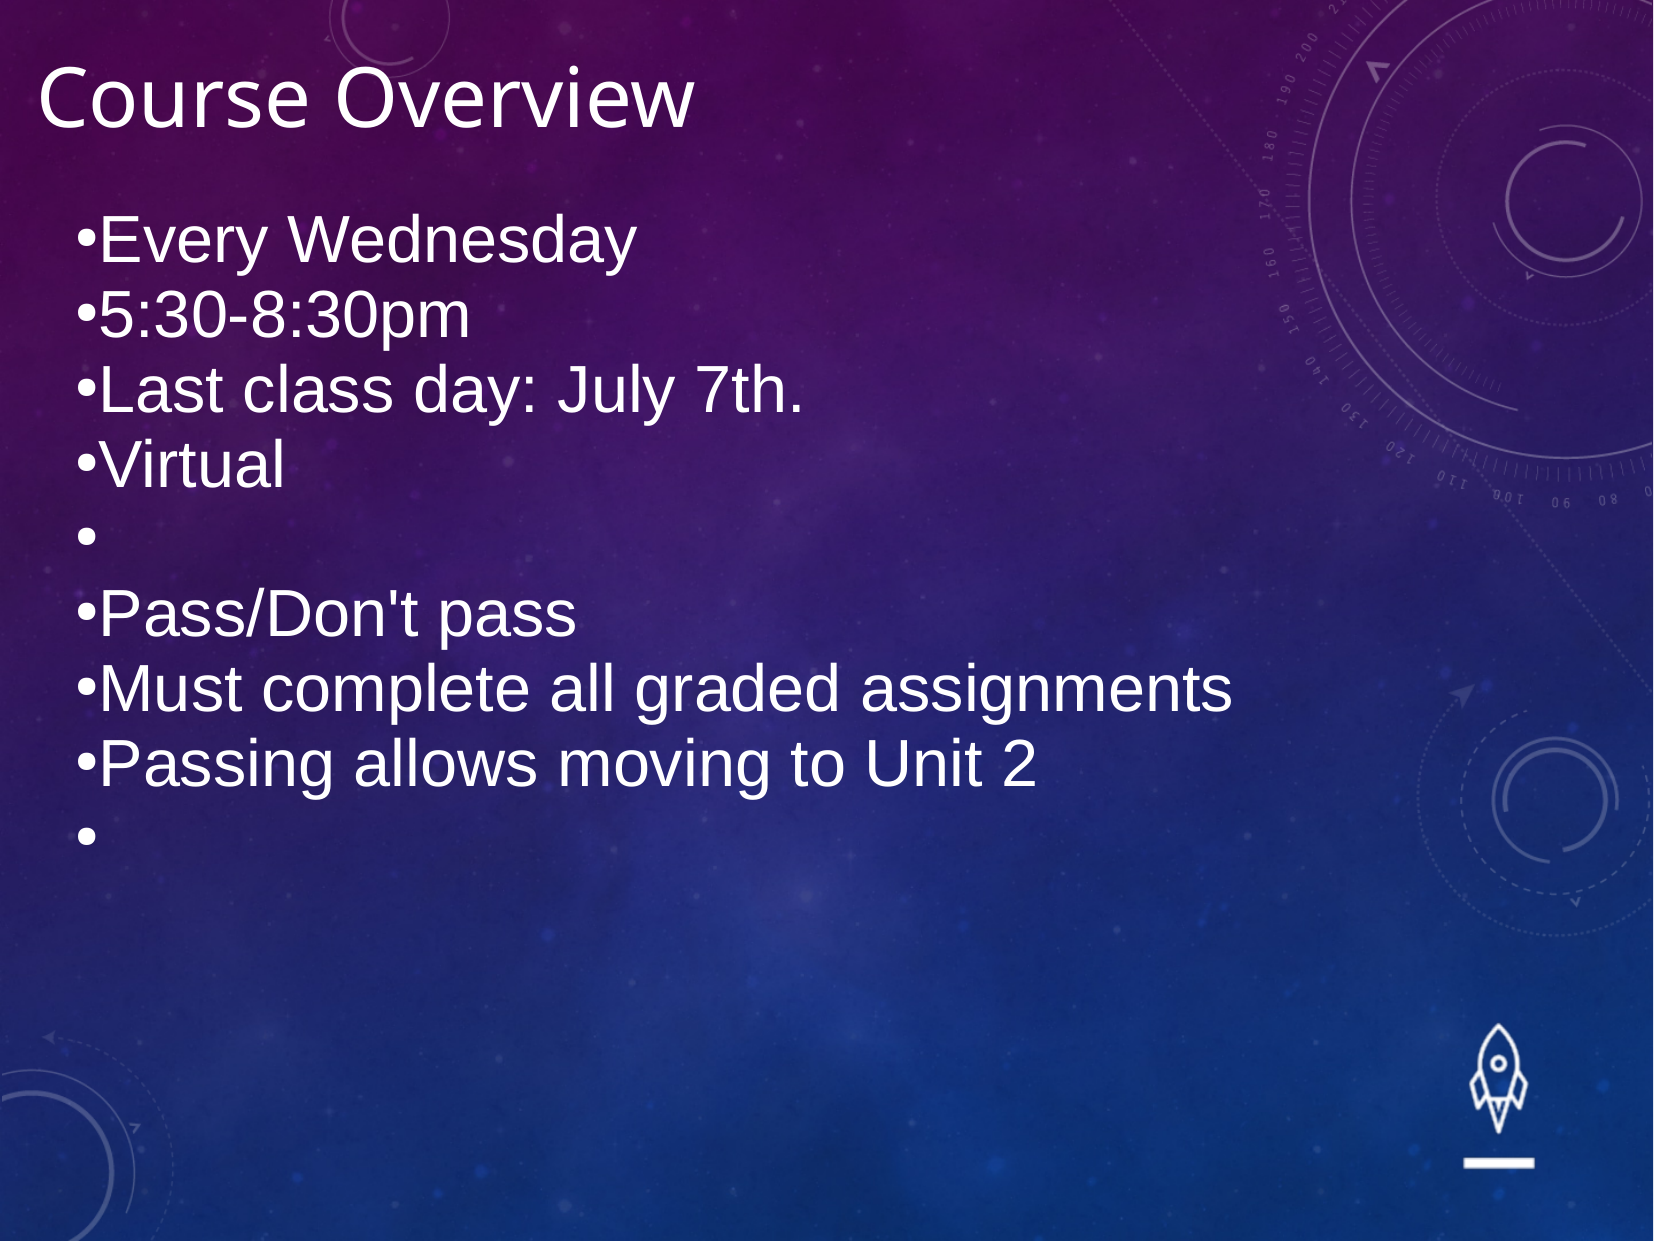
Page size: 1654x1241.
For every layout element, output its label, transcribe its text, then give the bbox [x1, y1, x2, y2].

text_box Course Overview [19, 17, 1599, 174]
text_box Every Wednesday 5:30-8:30pm Last class day: July 7th. Virtual Pass/Don't pass Must complete all graded assignments Passing allows moving to Unit 2 [60, 195, 1257, 907]
picture [1379, 975, 1620, 1216]
